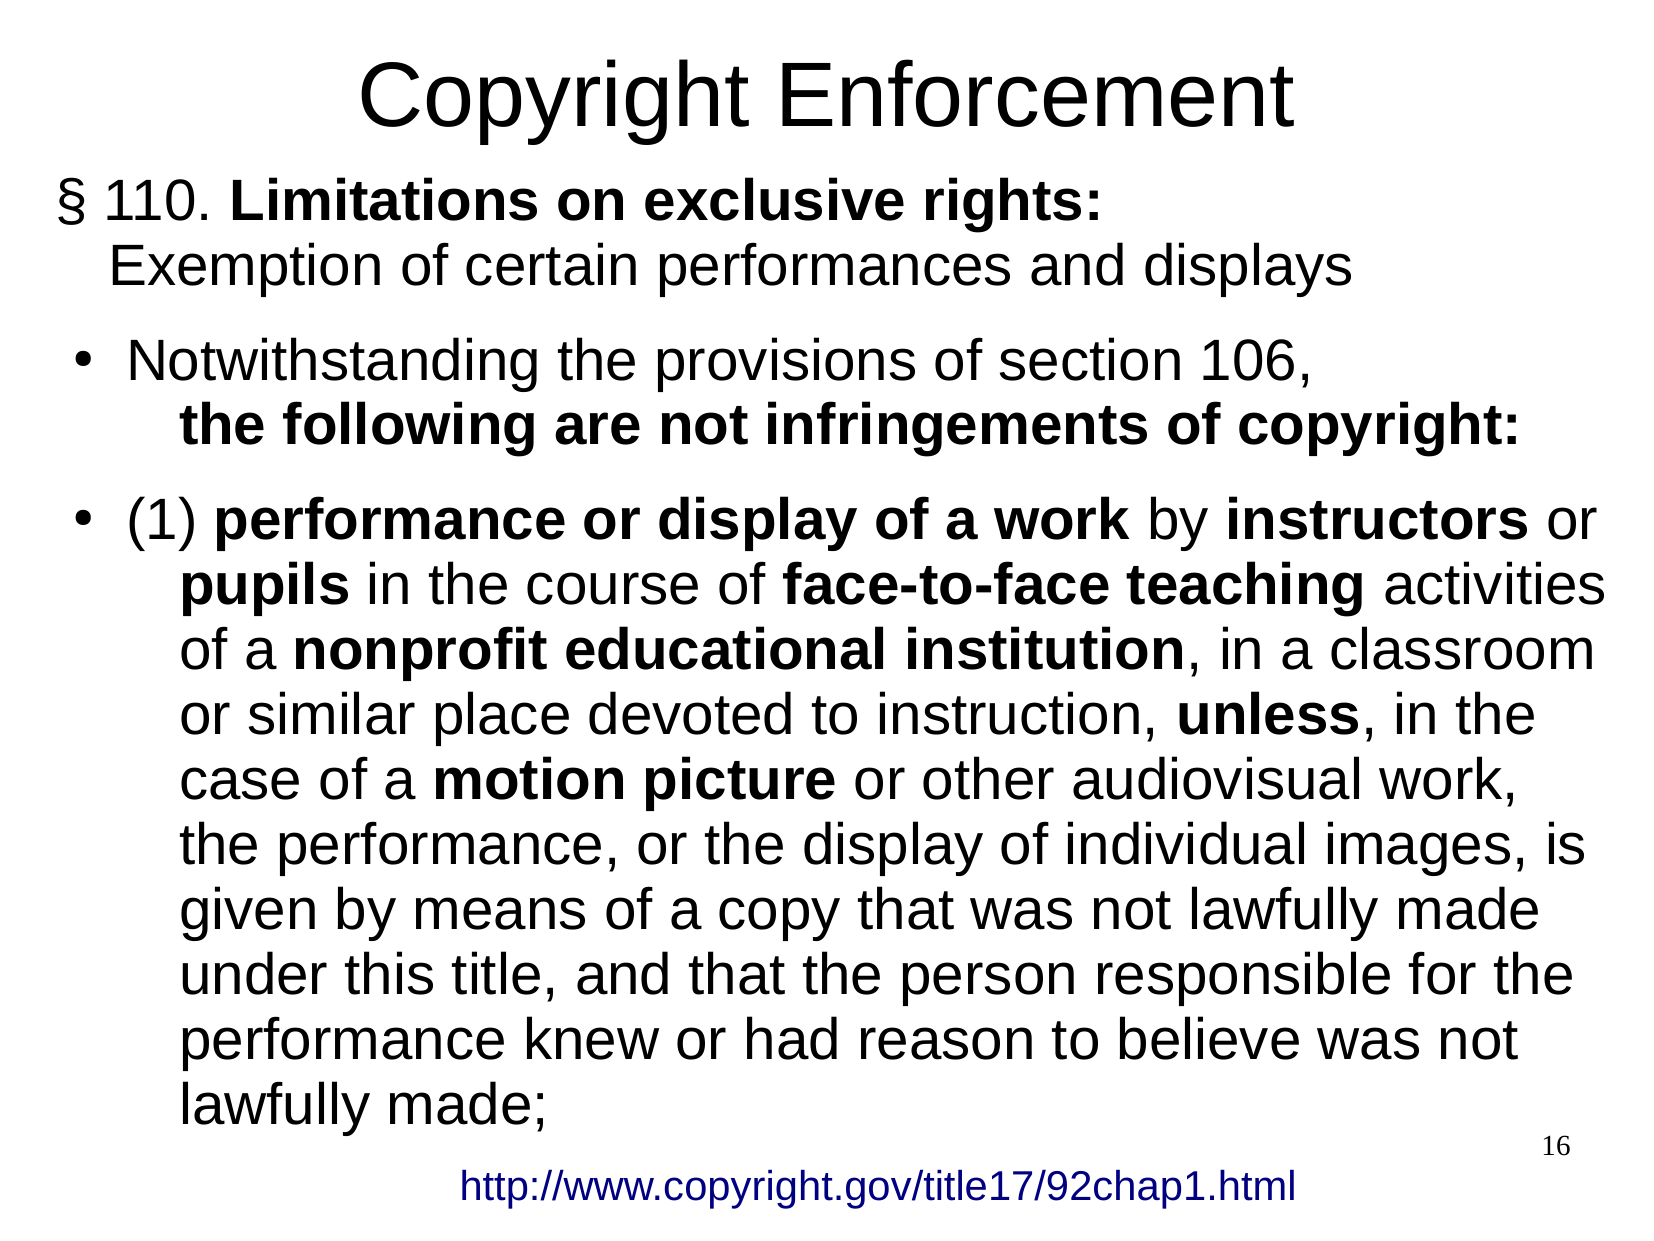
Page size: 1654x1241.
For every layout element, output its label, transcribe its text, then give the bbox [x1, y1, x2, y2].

list § 110. Limitations on exclusive rights: Exemption of certain performances and displays Notwithstanding the provisions of section 106, the following are not infringements of copyright: (1) performance or display of a work by instructors or pupils in the course of face-to-face teaching activities of a nonprofit educational institution, in a classroom or similar place devoted to instruction, unless, in the case of a motion picture or other audiovisual work, the performance, or the display of individual images, is given by means of a copy that was not lawfully made under this title, and that the person responsible for the performance knew or had reason to believe was not lawfully made; [37, 167, 1613, 1179]
text_box http://www.copyright.gov/title17/92chap1.html [444, 1155, 1351, 1218]
title Copyright Enforcement [82, 25, 1571, 164]
